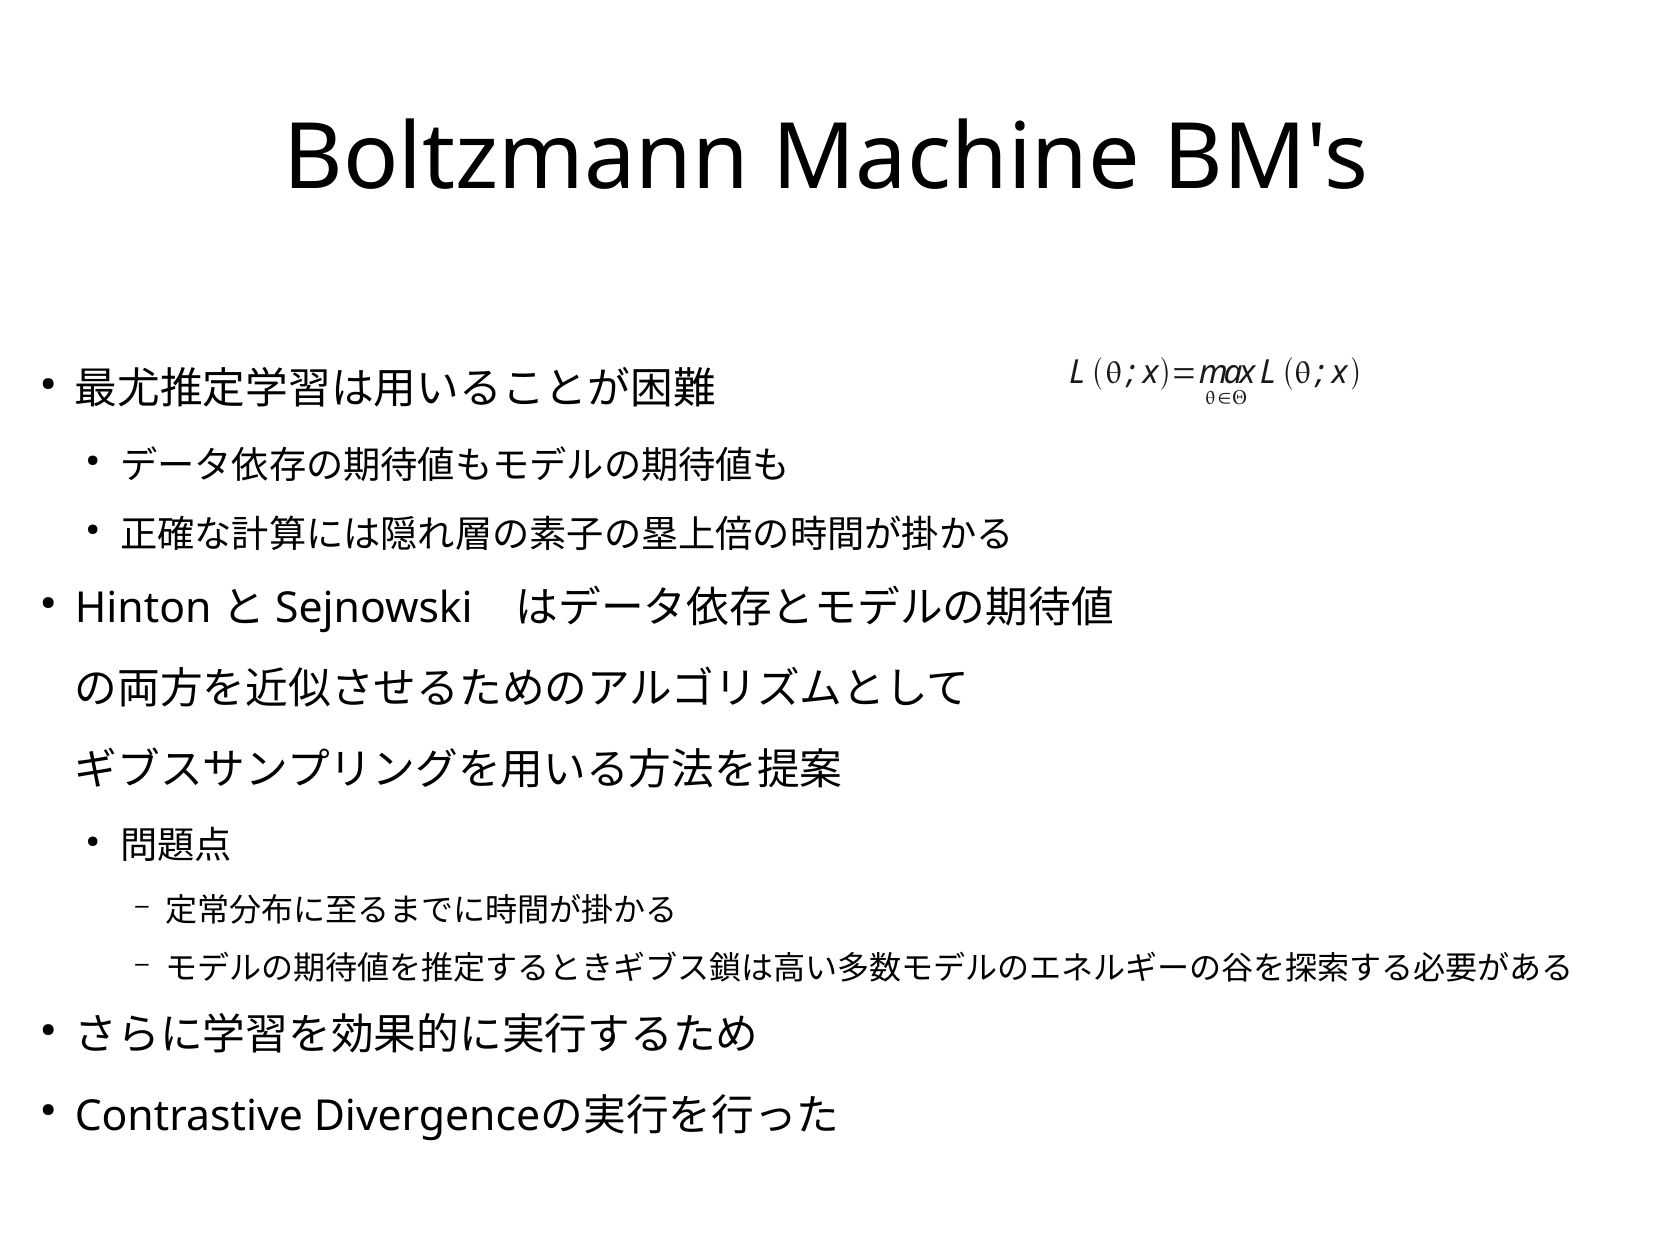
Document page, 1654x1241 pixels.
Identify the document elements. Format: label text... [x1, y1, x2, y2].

chart [1062, 354, 1367, 410]
list 最尤推定学習は用いることが困難 データ依存の期待値もモデルの期待値も 正確な計算には隠れ層の素子の塁上倍の時間が掛かる Hinton と Sejnowski はデータ依存とモデルの期待値 の両方を近似させるためのアルゴリズムとして ギブスサンプリングを用いる方法を提案 問題点 定常分布に至るまでに時間が掛かる モデルの期待値を推定するときギブス鎖は高い多数モデルのエネルギーの谷を探索する必要がある さらに学習を効果的に実行するため Contrastive Divergenceの実行を行った [29, 354, 1595, 1173]
title Boltzmann Machine BM's [82, 56, 1571, 250]
